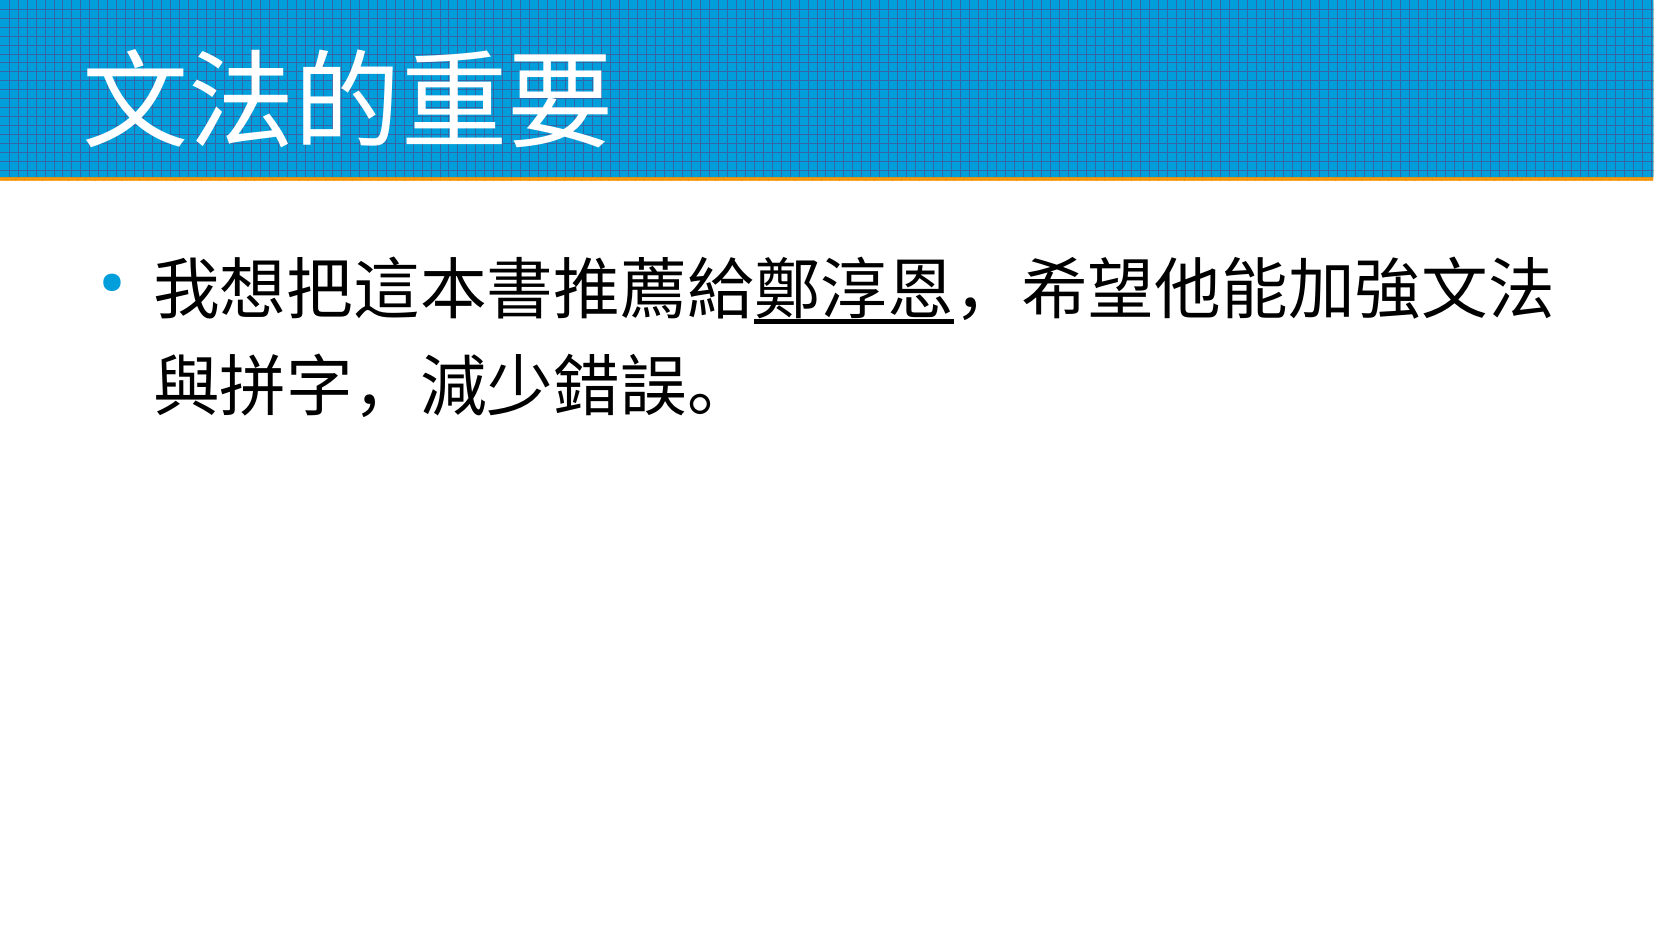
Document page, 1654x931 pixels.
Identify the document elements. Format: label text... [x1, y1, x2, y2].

list 我想把這本書推薦給鄭淳恩，希望他能加強文法與拼字，減少錯誤。 [82, 236, 1563, 811]
title 文法的重要 [82, 14, 1571, 171]
